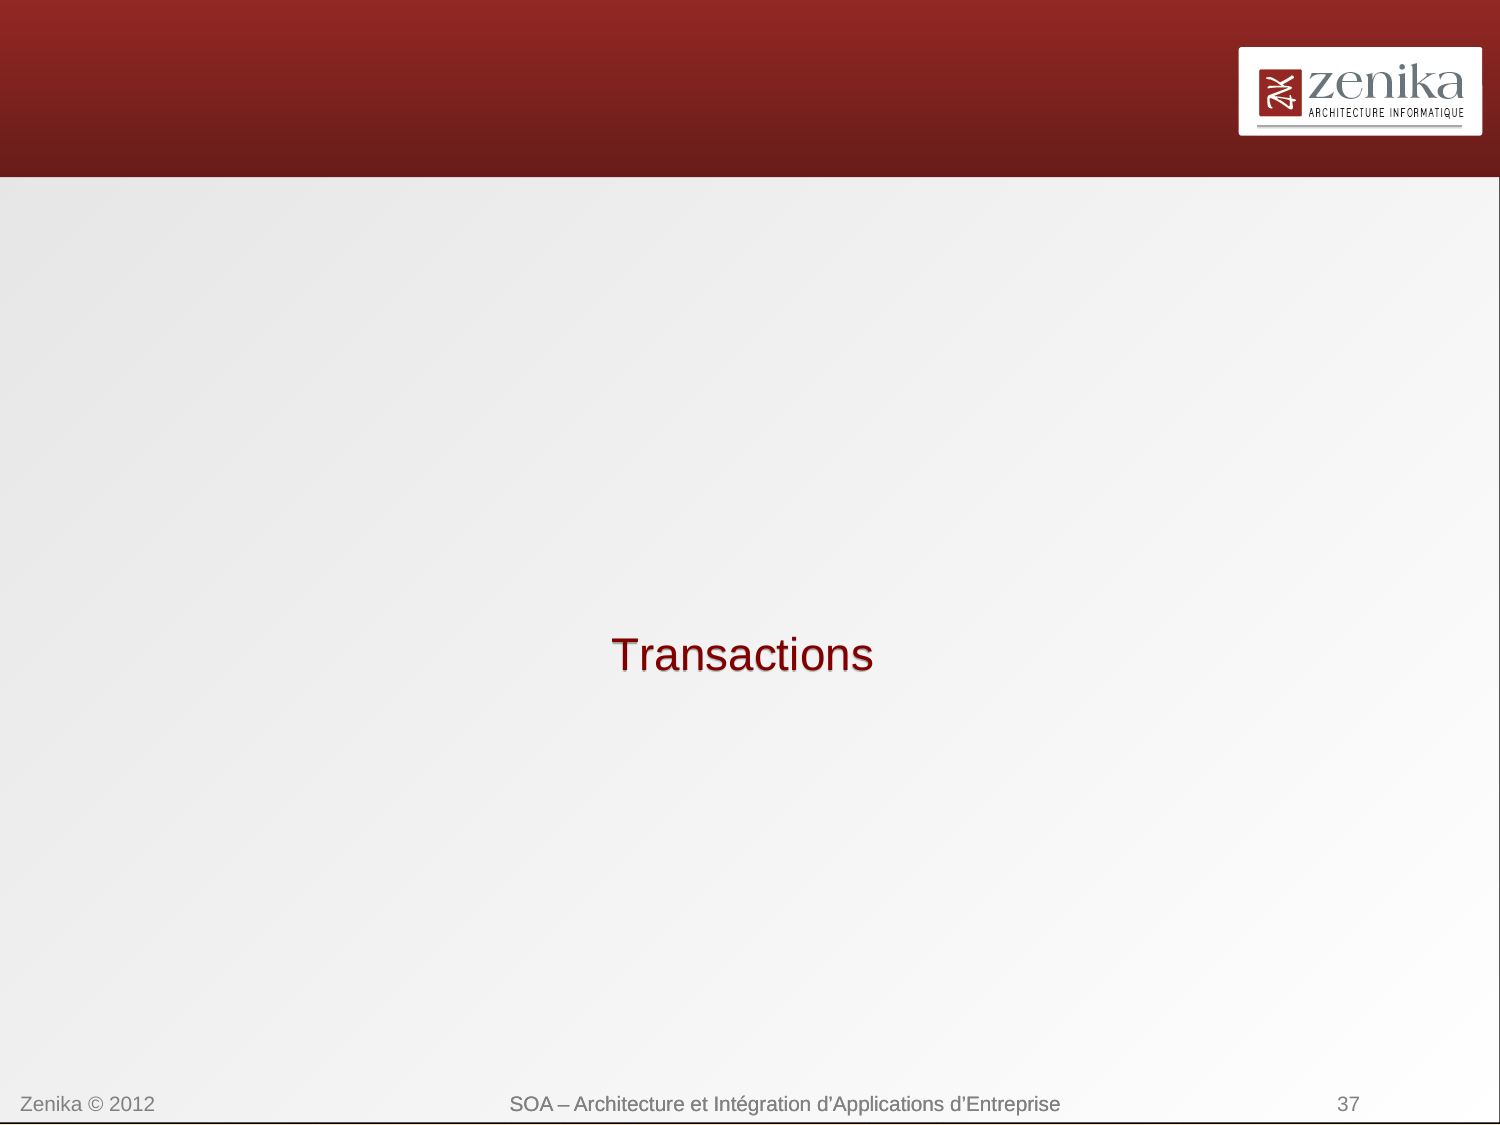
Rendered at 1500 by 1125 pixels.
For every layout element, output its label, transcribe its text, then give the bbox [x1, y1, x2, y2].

text_box SOA – Architecture et Intégration d’Applications d’Entreprise [443, 1084, 1128, 1106]
list Transactions [50, 597, 1435, 705]
